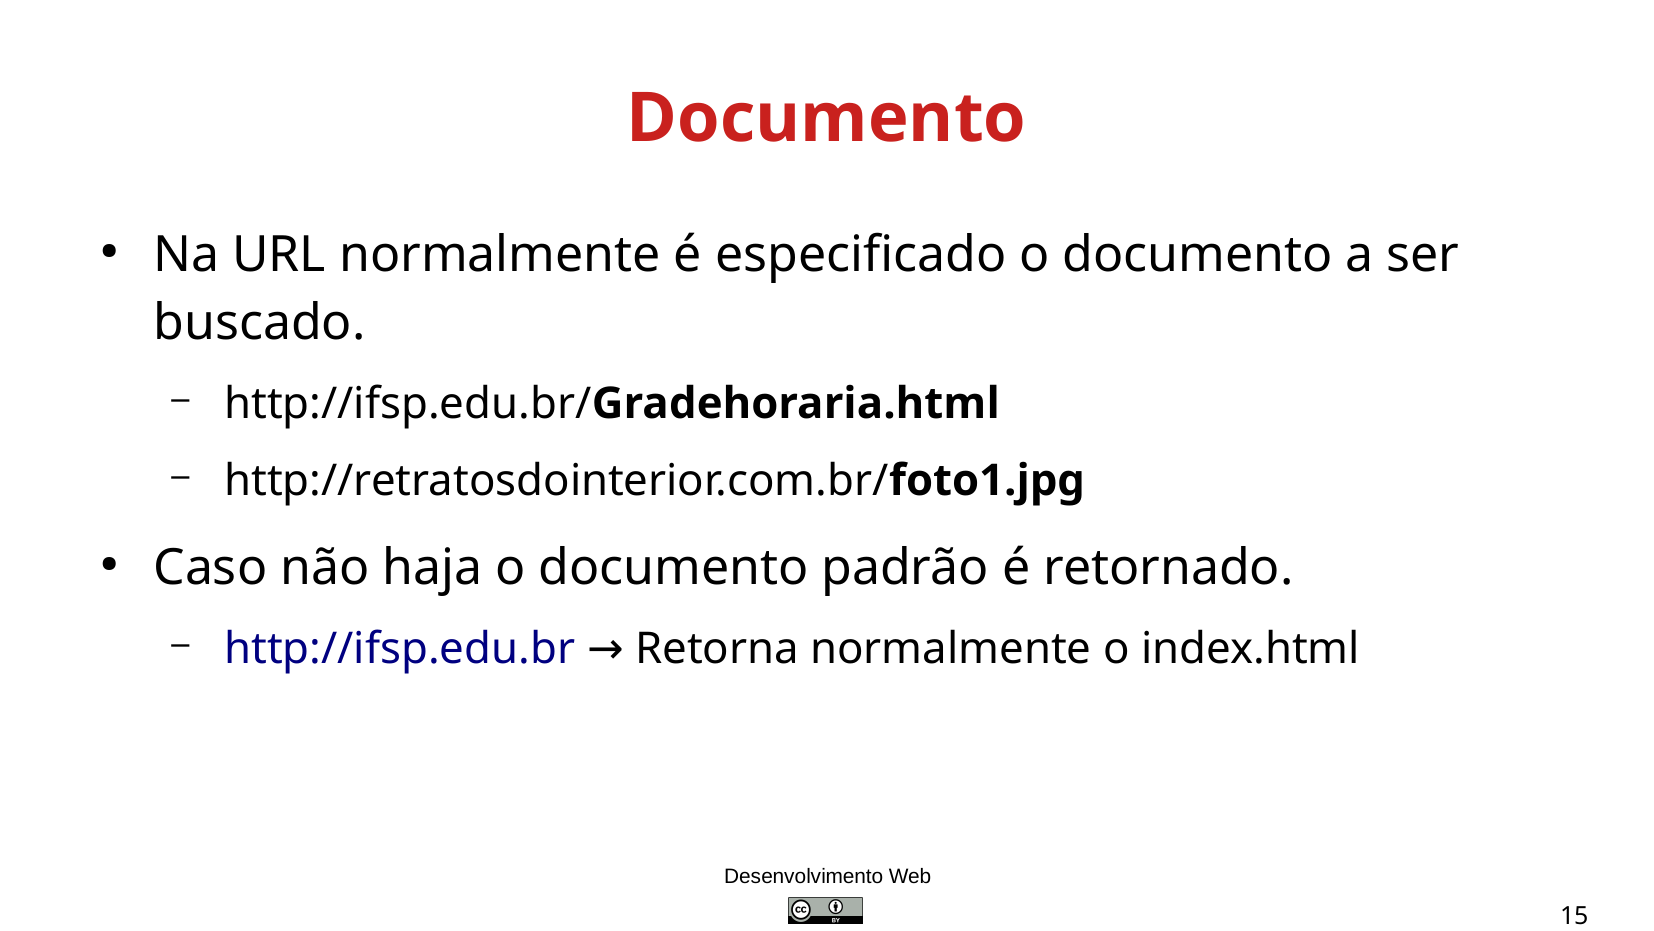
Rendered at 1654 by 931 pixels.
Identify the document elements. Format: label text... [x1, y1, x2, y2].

picture [788, 897, 863, 924]
list Na URL normalmente é especificado o documento a ser buscado. http://ifsp.edu.br/Gradehoraria.html http://retratosdointerior.com.br/foto1.jpg Caso não haja o documento padrão é retornado. http://ifsp.edu.br → Retorna normalmente o index.html [82, 217, 1571, 851]
title Documento [82, 37, 1571, 193]
